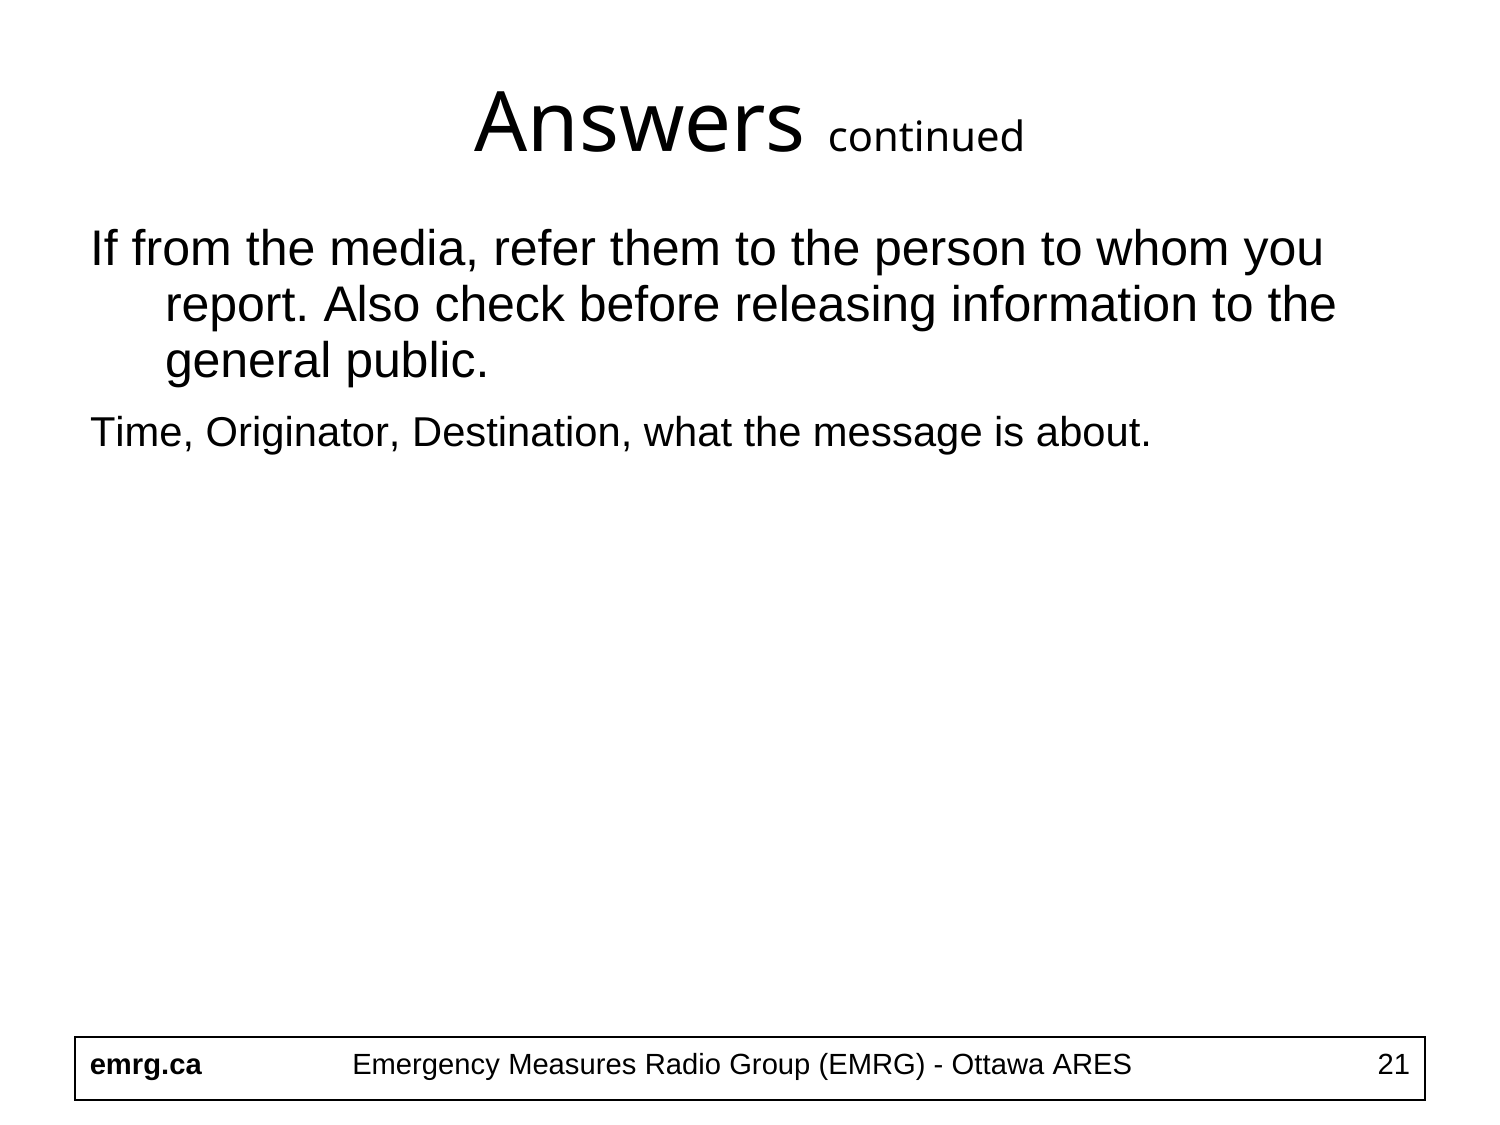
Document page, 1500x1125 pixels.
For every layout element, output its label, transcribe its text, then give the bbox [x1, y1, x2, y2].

title Answers continued [75, 25, 1426, 212]
text_box Emergency Measures Radio Group (EMRG) - Ottawa ARES [247, 1037, 1238, 1103]
text_box <number> [1246, 1037, 1426, 1103]
list If from the media, refer them to the person to whom you report. Also check before releasing information to the general public. Time, Originator, Destination, what the message is about. [75, 212, 1426, 1038]
